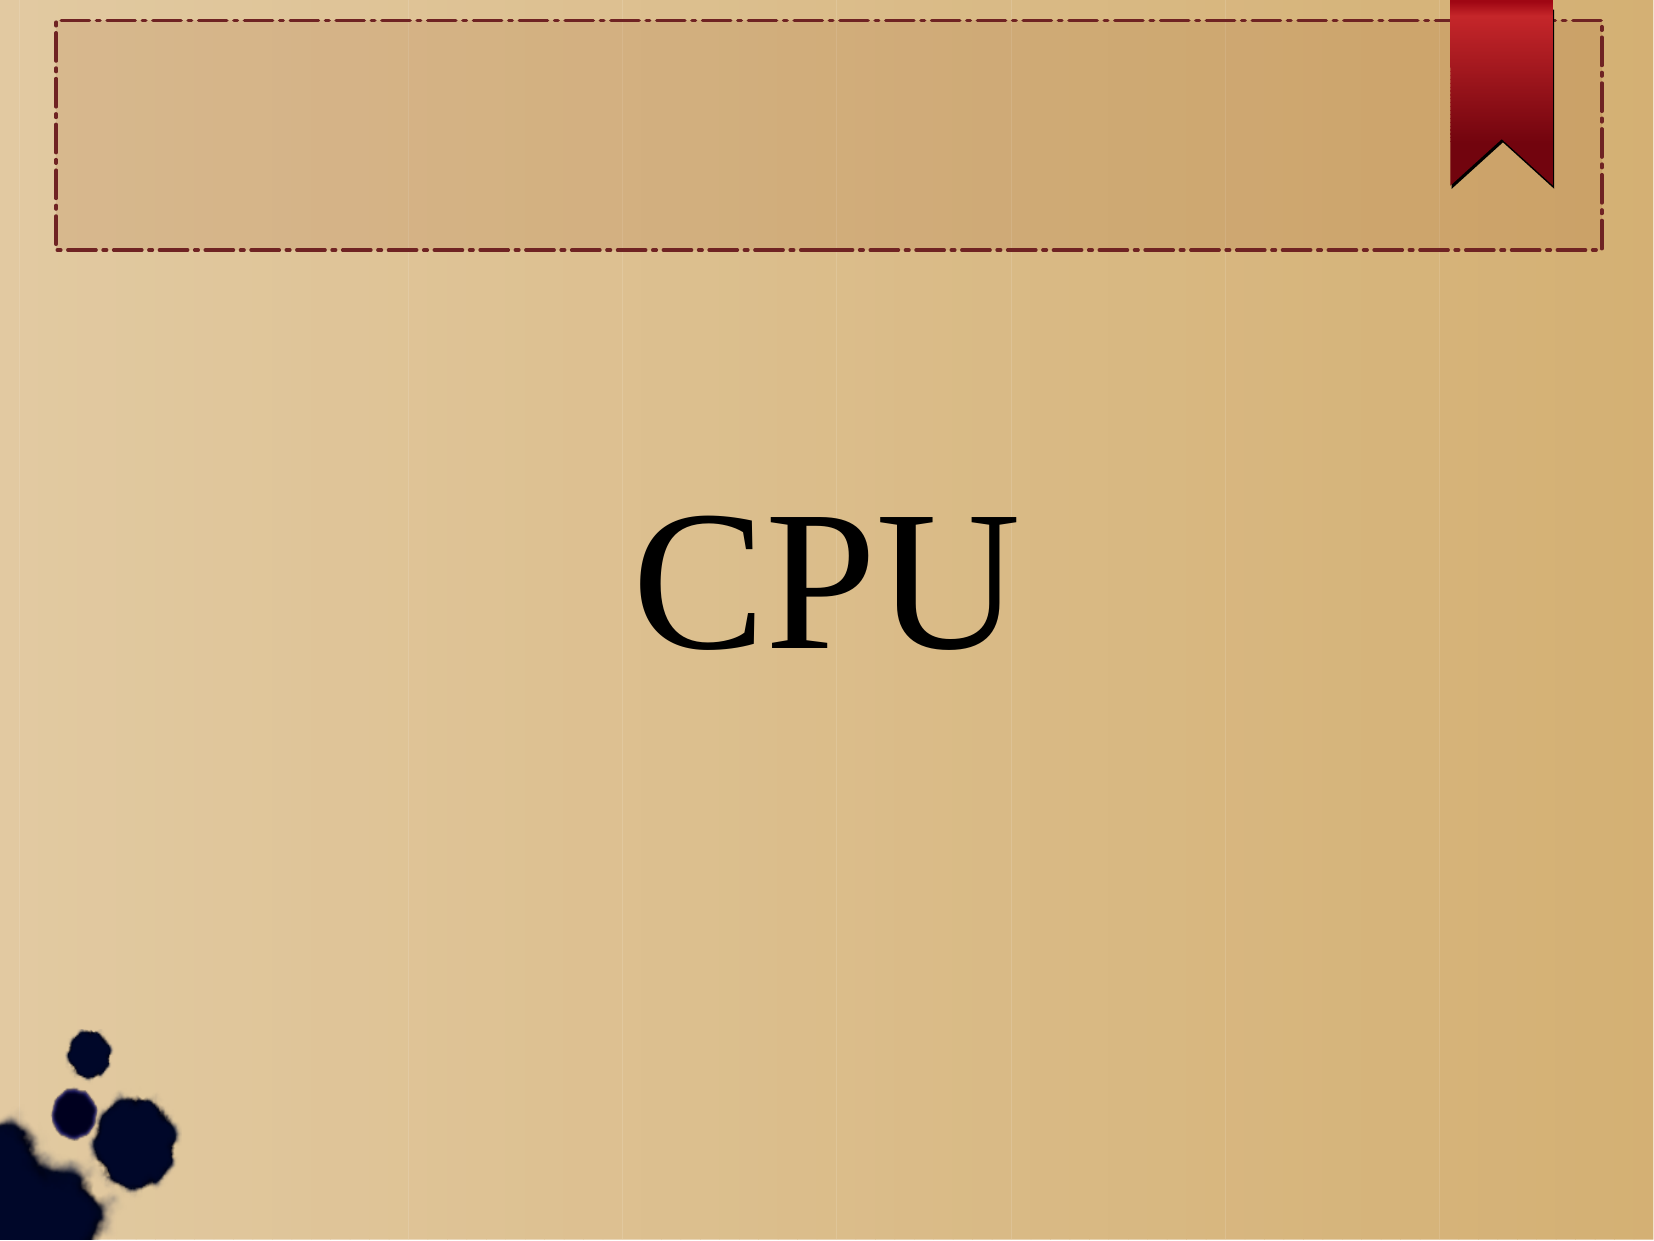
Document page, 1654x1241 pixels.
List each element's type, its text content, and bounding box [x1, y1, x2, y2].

title CPU [82, 469, 1571, 694]
